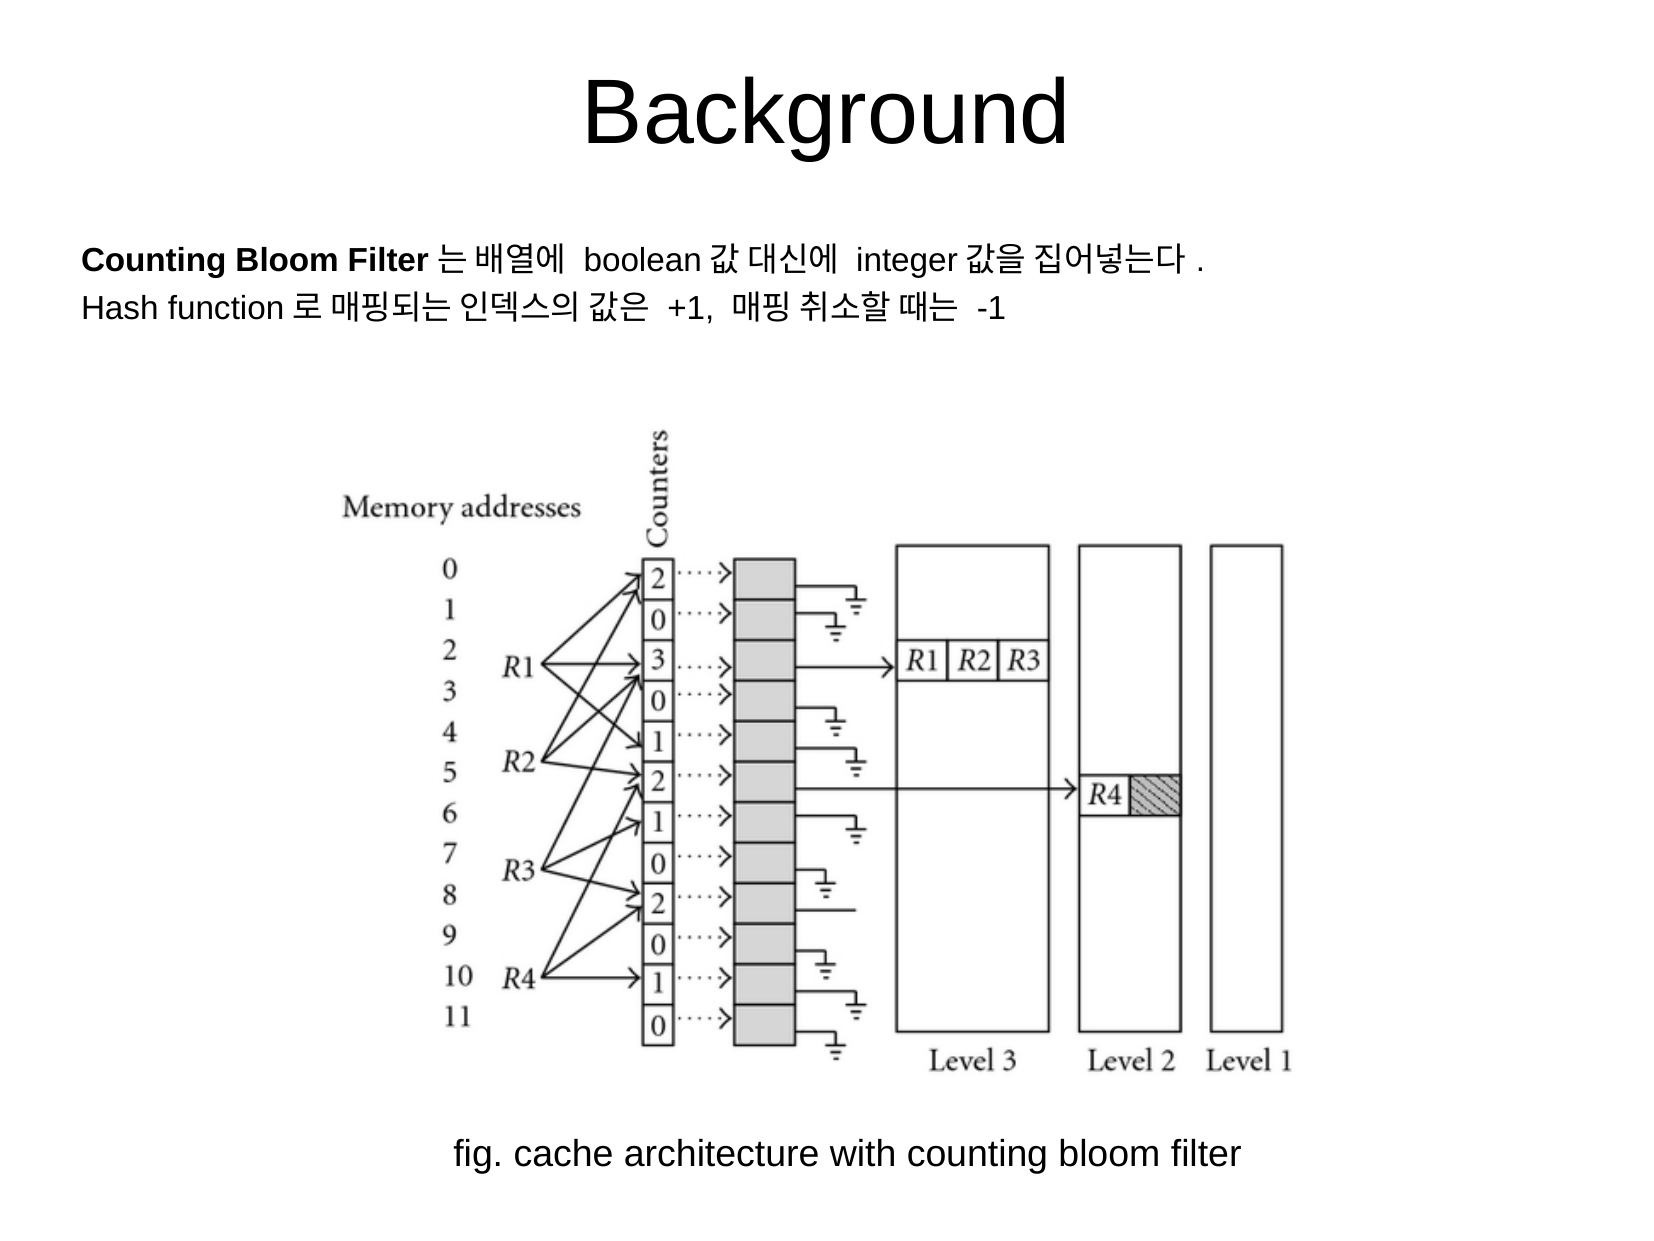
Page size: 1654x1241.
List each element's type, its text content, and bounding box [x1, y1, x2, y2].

picture [308, 396, 1329, 1113]
text_box fig. cache architecture with counting bloom filter [420, 1125, 1276, 1182]
title Background [82, 8, 1571, 216]
text_box Counting Bloom Filter는 배열에 boolean값 대신에 integer값을 집어넣는다. Hash function로 매핑되는 인덱스의 값은 +1, 매핑 취소할 때는 -1 [66, 225, 1567, 340]
